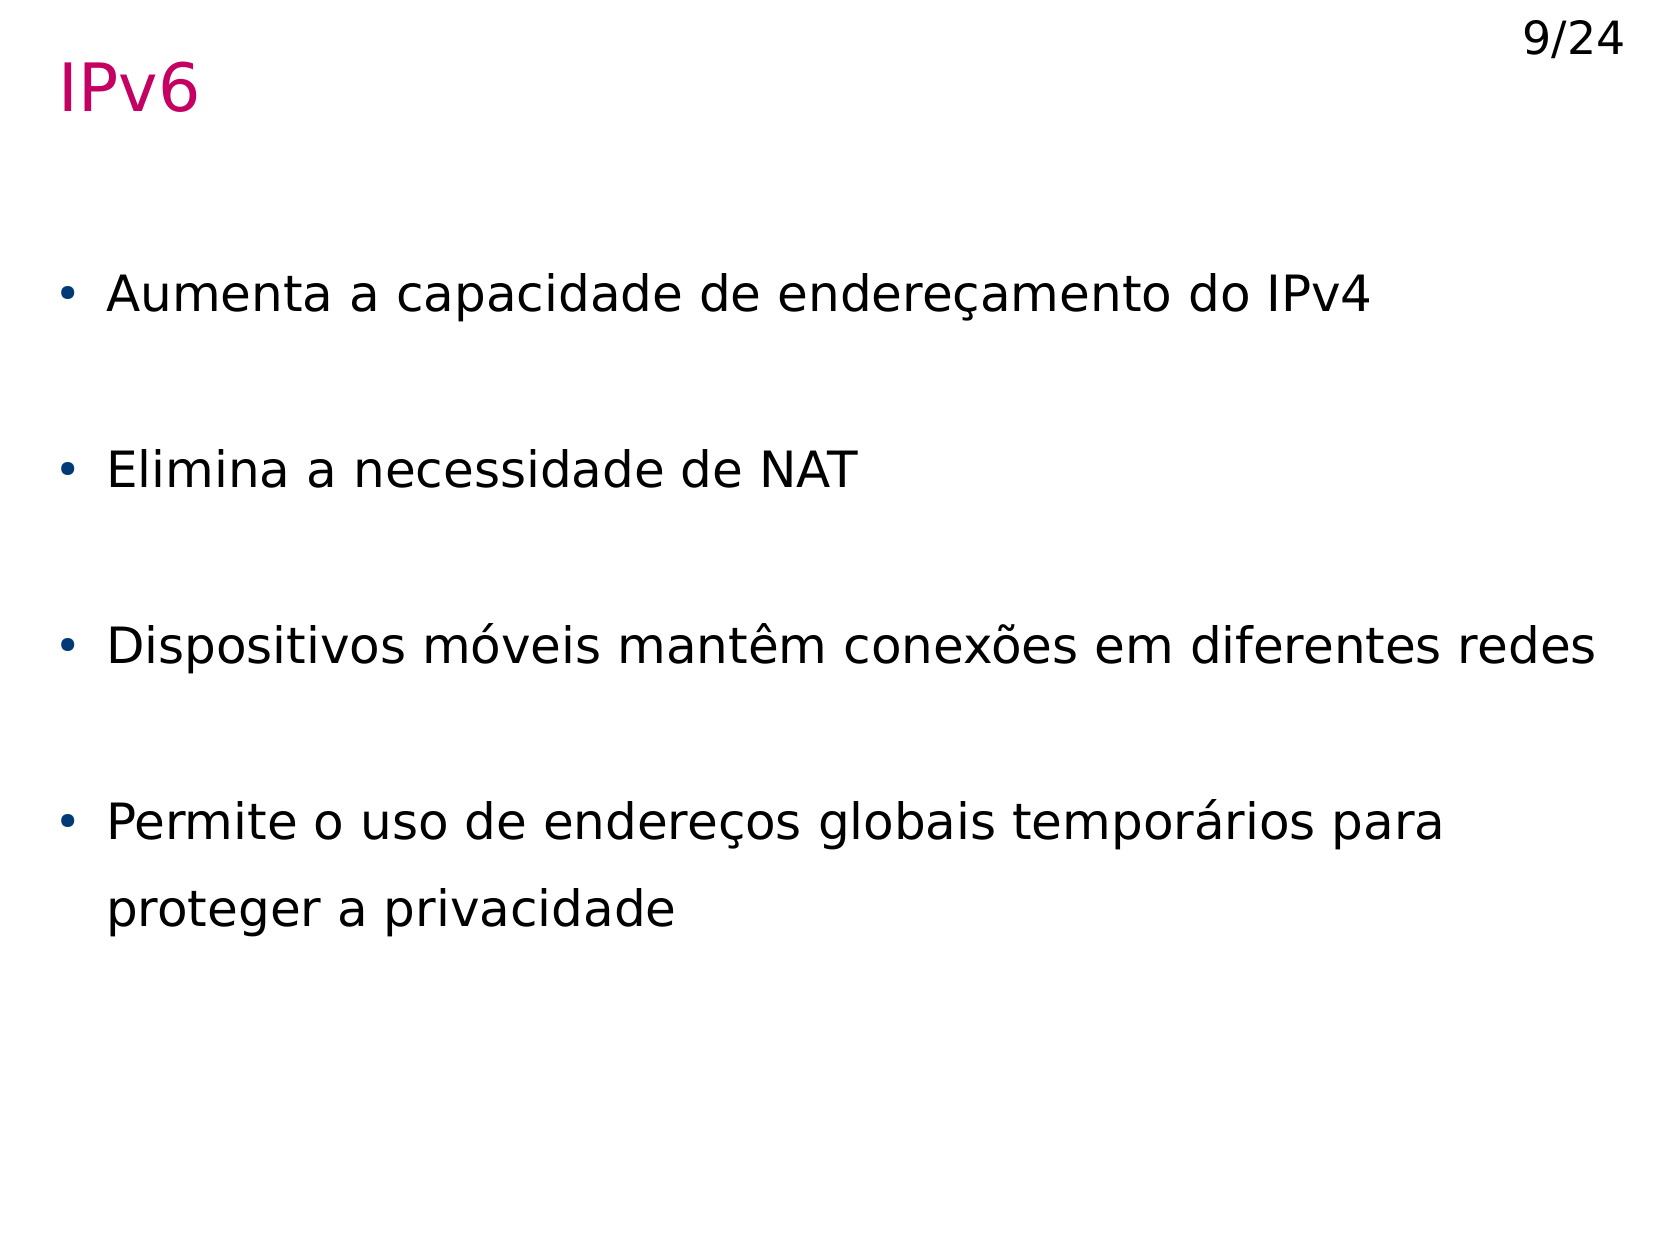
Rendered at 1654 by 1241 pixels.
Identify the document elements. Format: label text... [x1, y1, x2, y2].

title IPv6 [59, 29, 1625, 148]
list Aumenta a capacidade de endereçamento do IPv4 Elimina a necessidade de NAT Dispositivos móveis mantêm conexões em diferentes redes Permite o uso de endereços globais temporários para proteger a privacidade [59, 236, 1625, 1211]
